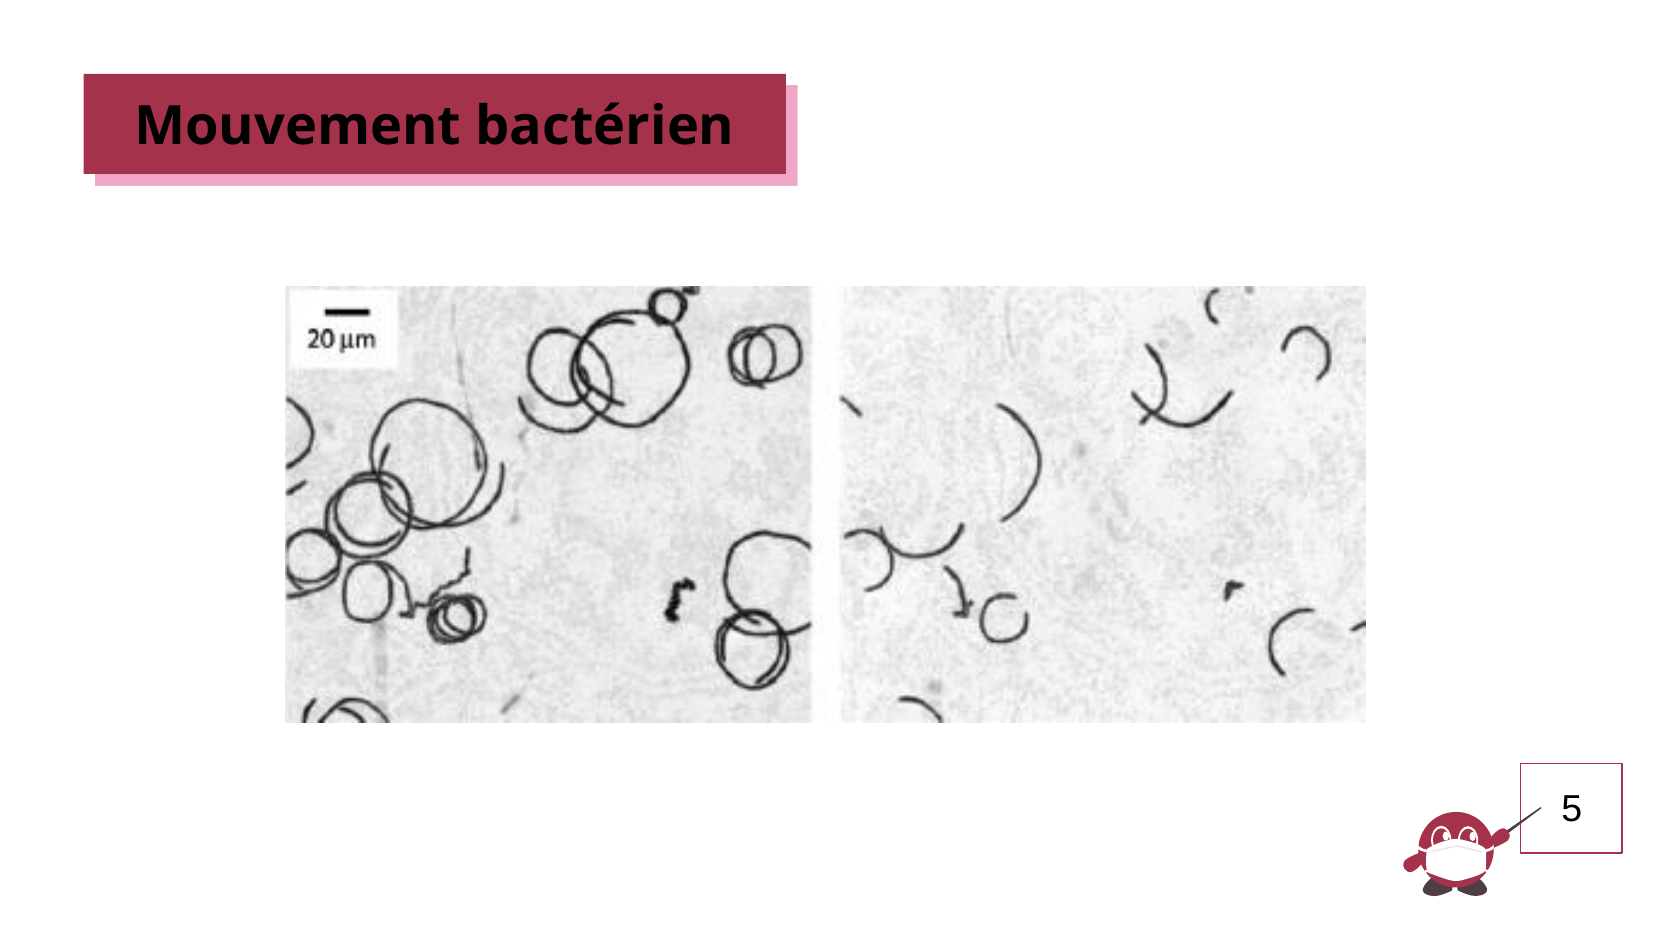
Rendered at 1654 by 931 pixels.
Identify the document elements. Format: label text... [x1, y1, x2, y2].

text_box <numéro> [1546, 780, 1654, 838]
picture [285, 286, 1366, 723]
picture [1403, 762, 1623, 897]
text_box Mouvement bactérien [83, 73, 786, 174]
